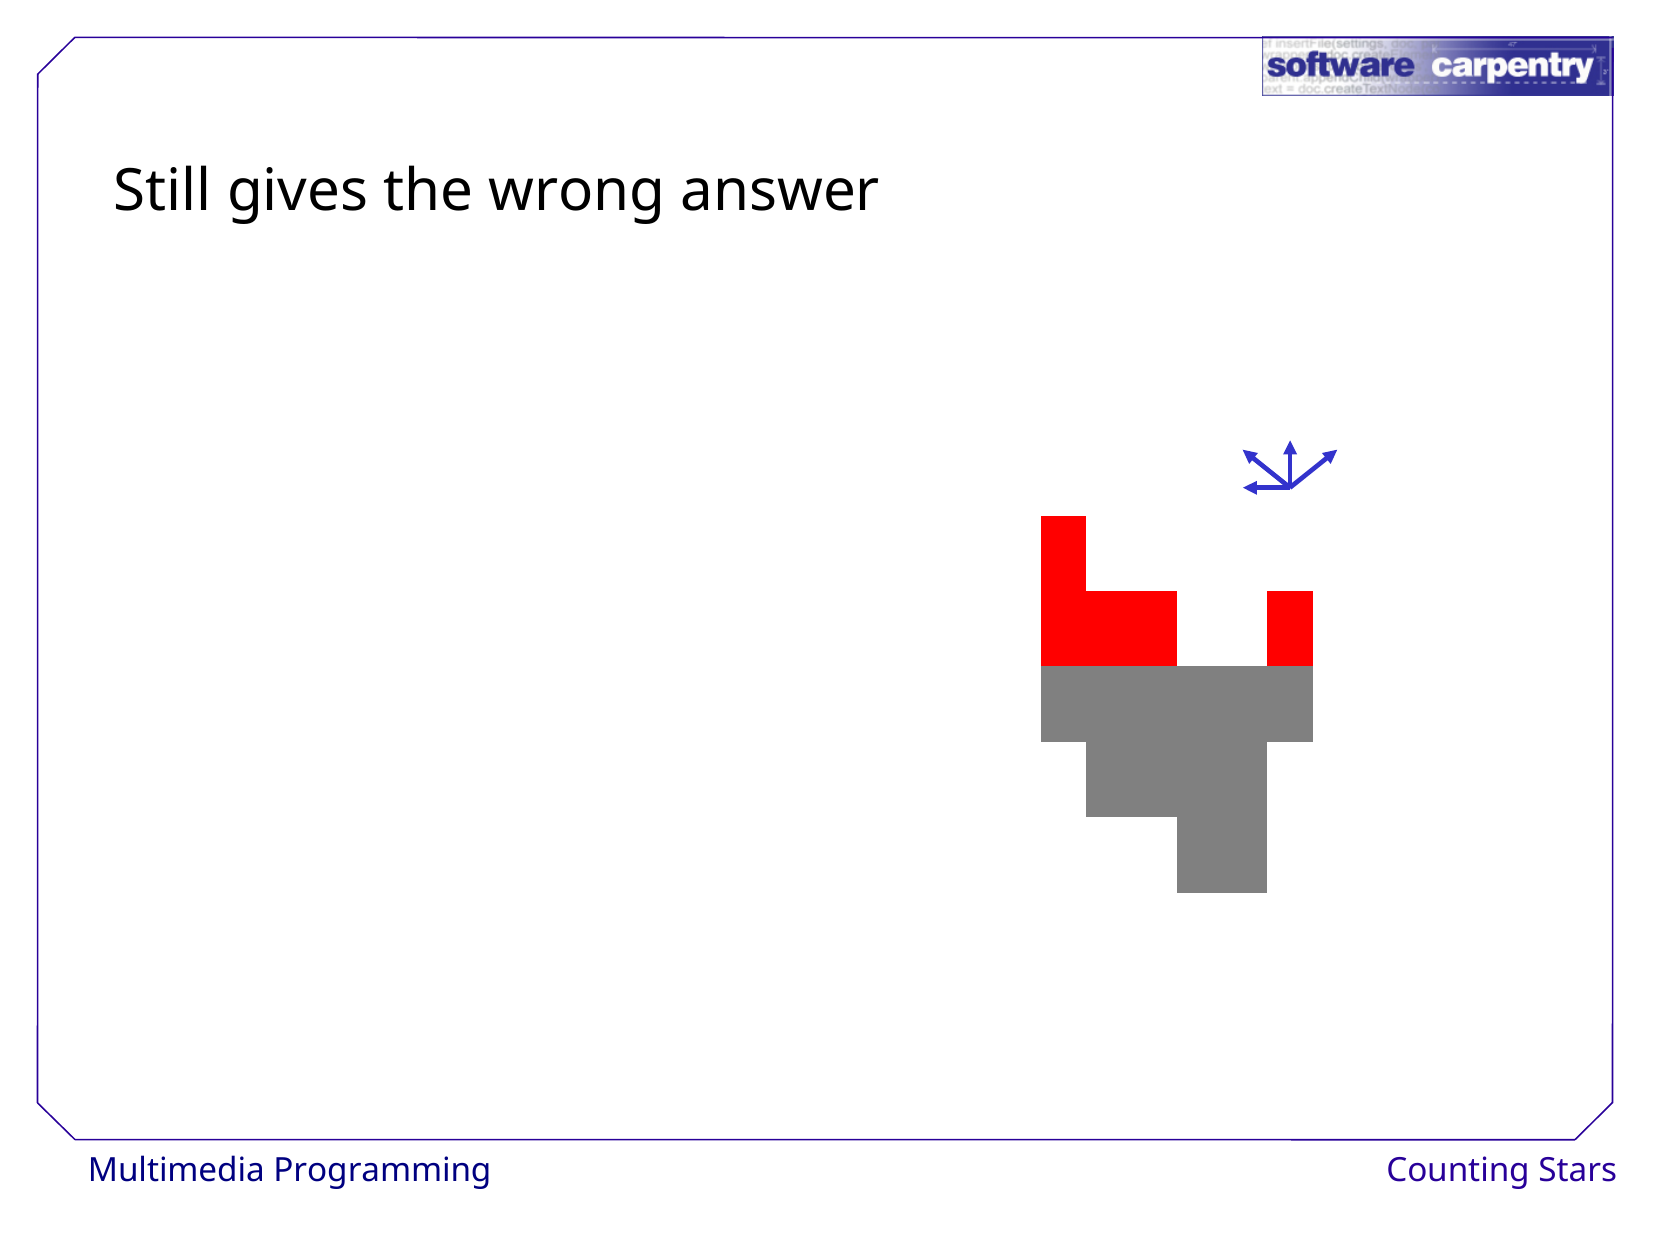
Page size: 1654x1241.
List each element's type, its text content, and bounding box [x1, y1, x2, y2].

table_cell [1313, 440, 1358, 516]
table_cell [1086, 968, 1131, 1043]
table_cell [1041, 591, 1086, 666]
table_cell [1177, 1119, 1222, 1194]
table_cell [1313, 968, 1358, 1043]
table_header [1313, 289, 1358, 365]
table_cell [1041, 440, 1086, 516]
table_cell [1086, 817, 1131, 893]
table_cell [1086, 365, 1131, 440]
table_header [1177, 289, 1222, 365]
table_cell [1131, 666, 1177, 742]
table_cell [1131, 591, 1177, 666]
table_header [1267, 289, 1313, 365]
table_cell [995, 440, 1041, 516]
table_cell [995, 742, 1041, 817]
table_cell [1313, 893, 1358, 968]
table_cell [1313, 365, 1358, 440]
table_cell [1041, 1043, 1086, 1119]
table_cell [950, 893, 995, 968]
table_cell [1041, 516, 1086, 591]
table_cell [1177, 591, 1222, 666]
table_cell [1177, 666, 1222, 742]
table_cell [1222, 666, 1267, 742]
table_cell [1177, 893, 1222, 968]
table_header [1131, 289, 1177, 365]
table_cell [1358, 742, 1403, 817]
table_cell [1041, 1119, 1086, 1194]
table_header [1041, 289, 1086, 365]
table_cell [1086, 516, 1131, 591]
table_cell [1267, 1119, 1313, 1194]
table_cell [995, 591, 1041, 666]
table_header [1086, 289, 1131, 365]
table_header [950, 289, 995, 365]
table_cell [1358, 893, 1403, 968]
table_cell [1086, 591, 1131, 666]
table_header [1222, 289, 1267, 365]
table_cell [1267, 591, 1313, 666]
table_cell [1313, 1043, 1358, 1119]
table_cell [1358, 817, 1403, 893]
table_cell [1313, 817, 1358, 893]
table_cell [1131, 817, 1177, 893]
table_cell [1177, 516, 1222, 591]
table_cell [1313, 742, 1358, 817]
table_header [995, 289, 1041, 365]
picture [1262, 36, 1614, 96]
table_cell [950, 440, 995, 516]
table_cell [1177, 817, 1222, 893]
table_cell [1177, 742, 1222, 817]
table_cell [1177, 968, 1222, 1043]
table_cell [1222, 742, 1267, 817]
table_cell [950, 365, 995, 440]
table_cell [1267, 473, 1281, 485]
table_cell [1131, 968, 1177, 1043]
table_cell [1041, 817, 1086, 893]
table_cell [1358, 591, 1403, 666]
table_cell [1267, 473, 1313, 516]
table_cell [1313, 666, 1358, 742]
table_cell [995, 817, 1041, 893]
table_cell [1086, 893, 1131, 968]
table_cell [1267, 893, 1313, 968]
table_cell [1267, 365, 1313, 440]
table_cell [950, 666, 995, 742]
table_cell [1358, 440, 1403, 516]
table_cell [1313, 516, 1358, 591]
table_cell [1222, 968, 1267, 1043]
table_cell [995, 968, 1041, 1043]
table_cell [1267, 666, 1313, 742]
table_cell [1358, 968, 1403, 1043]
table_cell [1041, 666, 1086, 742]
table_cell [995, 1119, 1041, 1194]
table_cell [1222, 591, 1267, 666]
table_cell [1131, 1043, 1177, 1119]
table_cell [995, 893, 1041, 968]
table_cell [1222, 440, 1267, 516]
table_cell [995, 516, 1041, 591]
table_cell [1267, 1043, 1313, 1119]
table_cell [1267, 817, 1313, 893]
table_cell [1086, 440, 1131, 516]
table_cell [1358, 516, 1403, 591]
table_cell [1358, 1119, 1403, 1194]
table_cell [1041, 742, 1086, 817]
table_cell [1086, 1119, 1131, 1194]
table_cell [1222, 1043, 1267, 1119]
table_cell [1131, 893, 1177, 968]
table_cell [1313, 1119, 1358, 1194]
table_cell [950, 968, 995, 1043]
table_cell [995, 666, 1041, 742]
table_cell [1131, 1119, 1177, 1194]
table_cell [1267, 968, 1313, 1043]
table_cell [1041, 968, 1086, 1043]
table_cell [1131, 440, 1177, 516]
table_header [1358, 289, 1403, 365]
table_cell [950, 1043, 995, 1119]
table_cell [1131, 742, 1177, 817]
table_cell [1222, 365, 1267, 440]
table_cell [1177, 1043, 1222, 1119]
table_cell [1222, 516, 1267, 591]
table_cell [1267, 516, 1313, 591]
text_box Still gives the wrong answer [99, 109, 912, 231]
table_cell [1267, 742, 1313, 817]
table_cell [1291, 440, 1313, 482]
table_cell [1041, 365, 1086, 440]
table_cell [1086, 666, 1131, 742]
table_cell [995, 365, 1041, 440]
table_cell [950, 742, 995, 817]
table_cell [1177, 365, 1222, 440]
table_cell [1358, 666, 1403, 742]
table_cell [1358, 365, 1403, 440]
table_cell [950, 817, 995, 893]
table_cell [995, 1043, 1041, 1119]
table_cell [1222, 1119, 1267, 1194]
table_cell [1041, 893, 1086, 968]
table_cell [1222, 893, 1267, 968]
table_cell [950, 1119, 995, 1194]
table_cell [950, 591, 995, 666]
table_cell [1313, 591, 1358, 666]
table_cell [1358, 1043, 1403, 1119]
table_cell [950, 516, 995, 591]
table_cell [1086, 742, 1131, 817]
table_cell [1177, 440, 1222, 516]
table_cell [1131, 365, 1177, 440]
table_cell [1222, 817, 1267, 893]
table_cell [1086, 1043, 1131, 1119]
table_cell [1131, 516, 1177, 591]
table_cell [1267, 440, 1289, 482]
